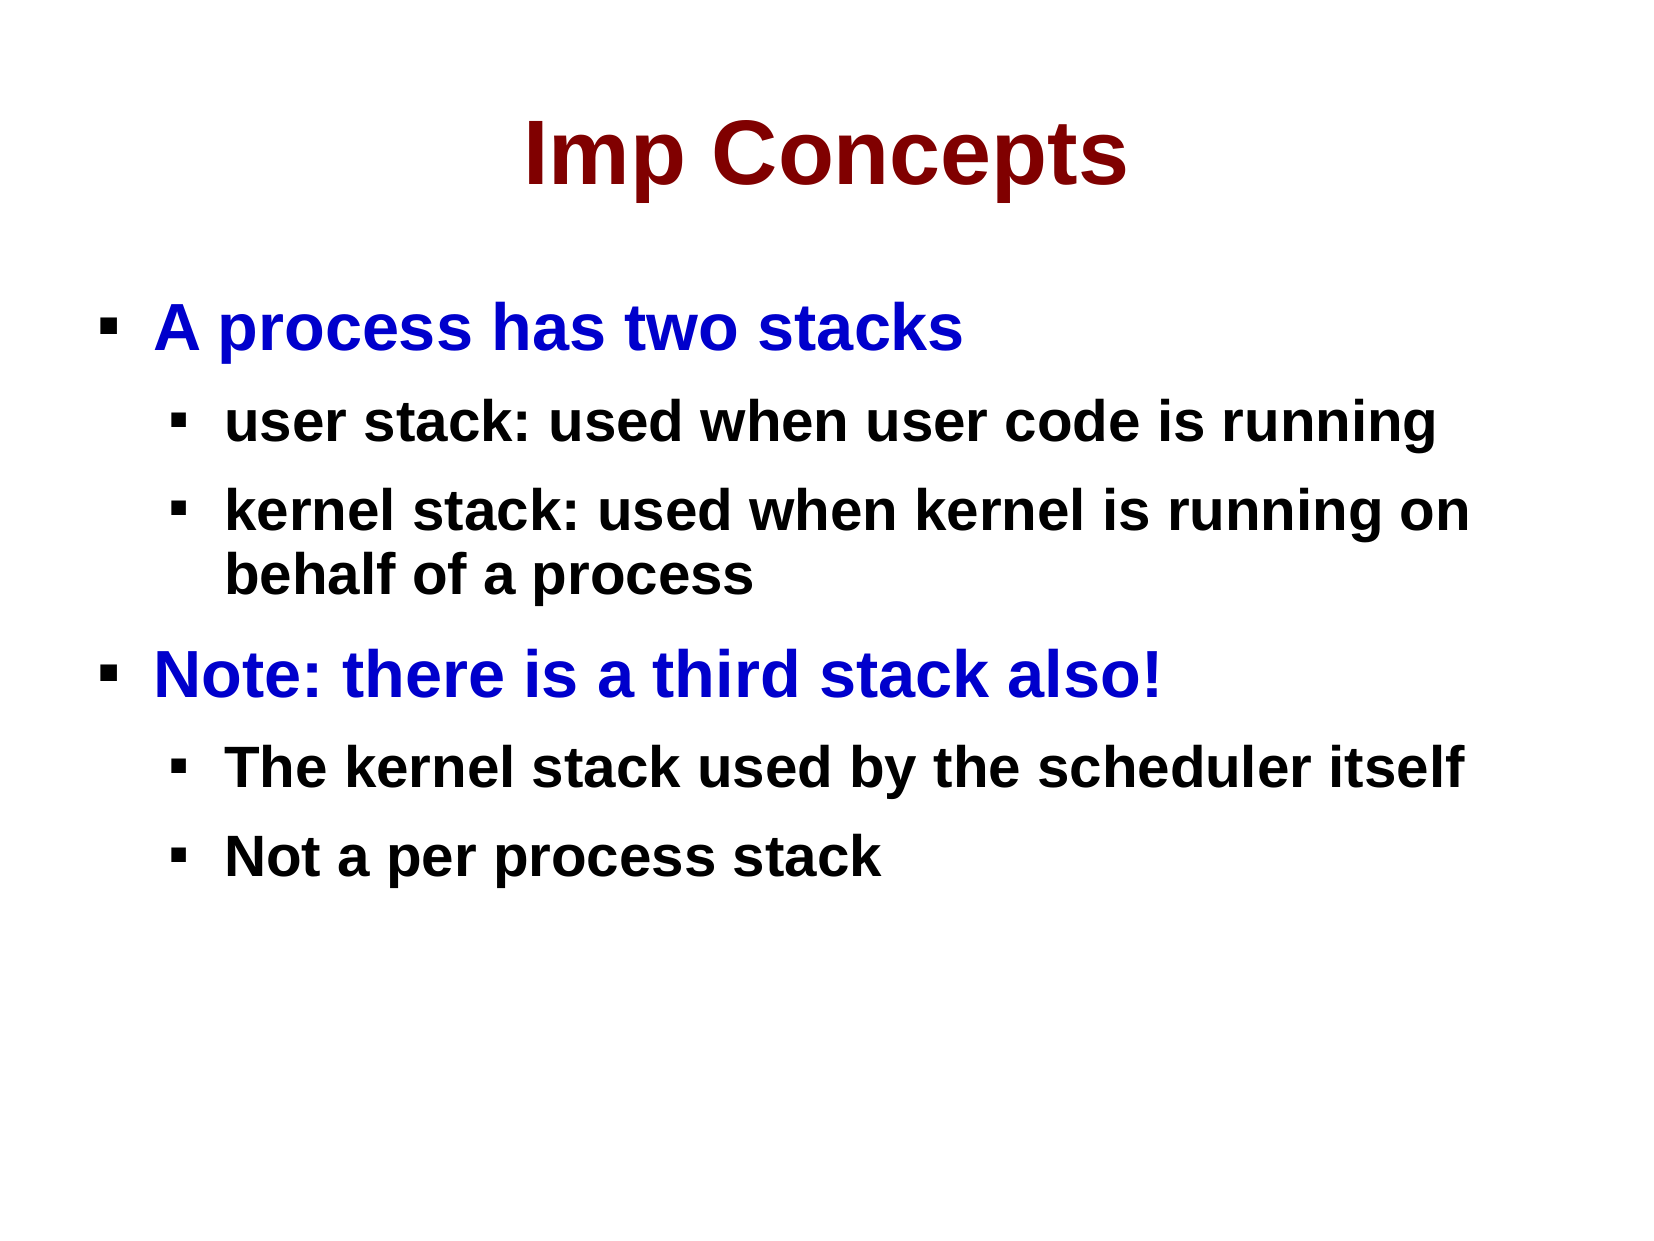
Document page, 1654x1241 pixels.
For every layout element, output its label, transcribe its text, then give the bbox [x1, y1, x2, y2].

list A process has two stacks user stack: used when user code is running kernel stack: used when kernel is running on behalf of a process Note: there is a third stack also! The kernel stack used by the scheduler itself Not a per process stack [82, 290, 1571, 1010]
title Imp Concepts [82, 49, 1571, 257]
